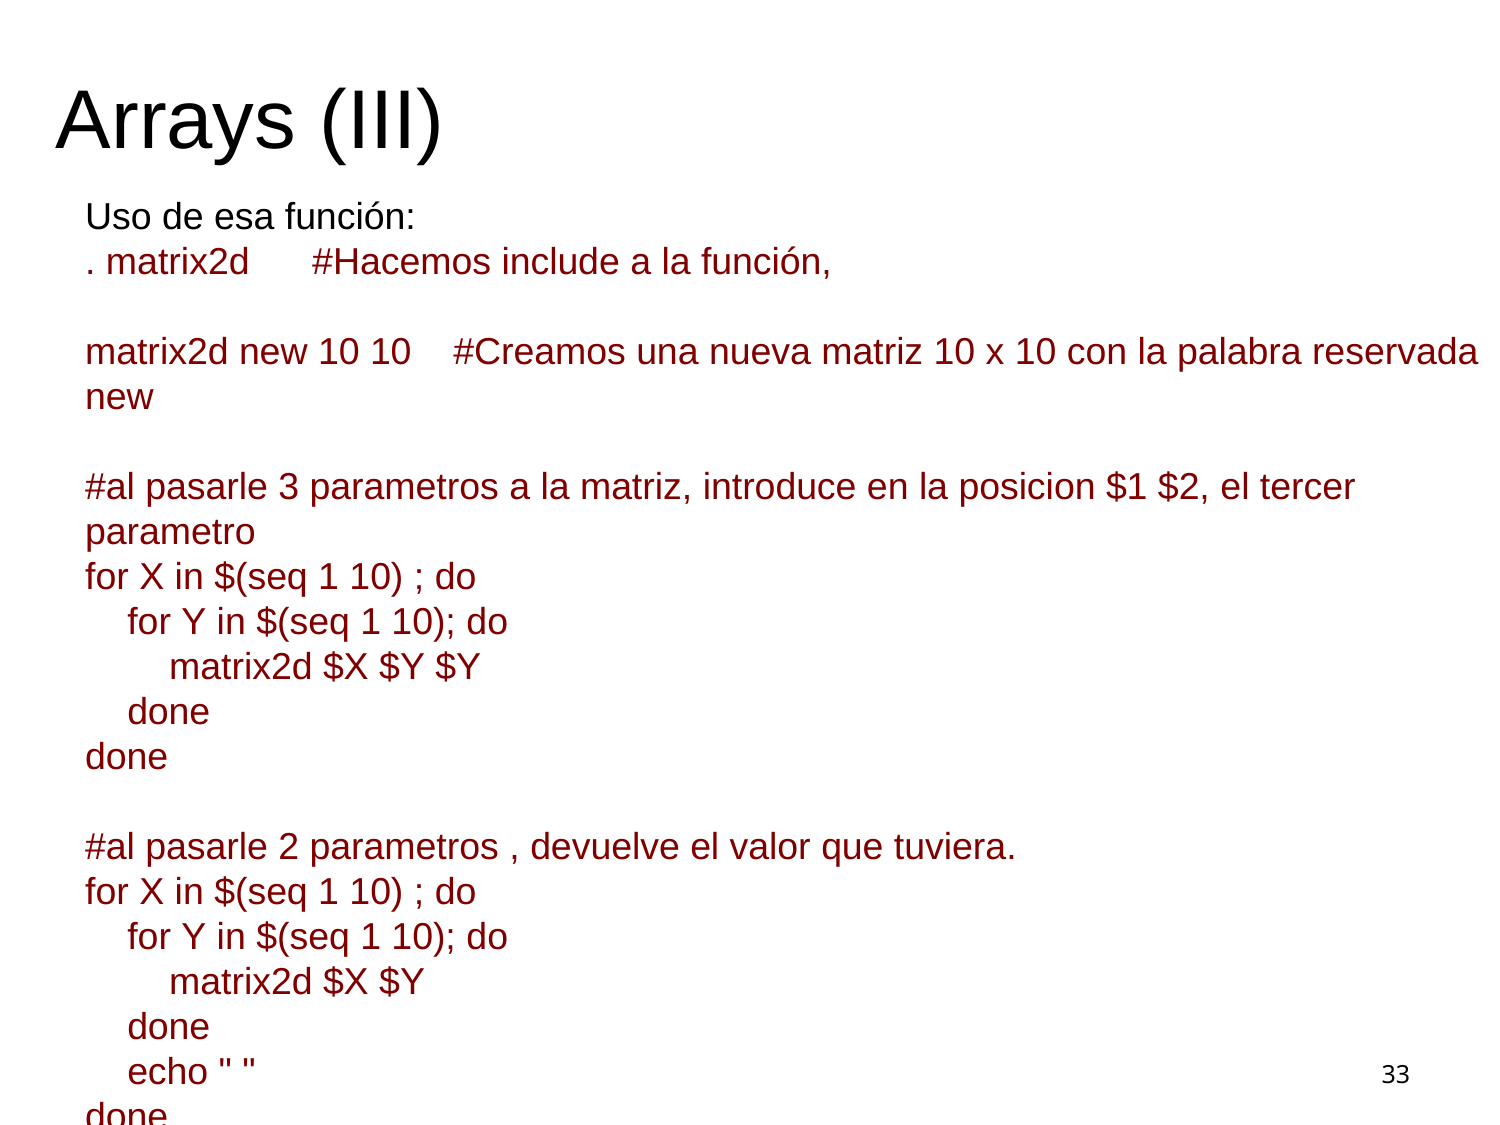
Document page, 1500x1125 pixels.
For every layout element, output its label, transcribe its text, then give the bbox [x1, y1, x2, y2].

text_box Uso de esa función: . matrix2d #Hacemos include a la función, matrix2d new 10 10 #Creamos una nueva matriz 10 x 10 con la palabra reservada new #al pasarle 3 parametros a la matriz, introduce en la posicion $1 $2, el tercer parametro for X in $(seq 1 10) ; do for Y in $(seq 1 10); do matrix2d $X $Y $Y done done #al pasarle 2 parametros , devuelve el valor que tuviera. for X in $(seq 1 10) ; do for Y in $(seq 1 10); do matrix2d $X $Y done echo " " done [70, 184, 1500, 1024]
text_box <número> [1074, 1025, 1426, 1101]
text_box Arrays (III) [41, 57, 1500, 173]
